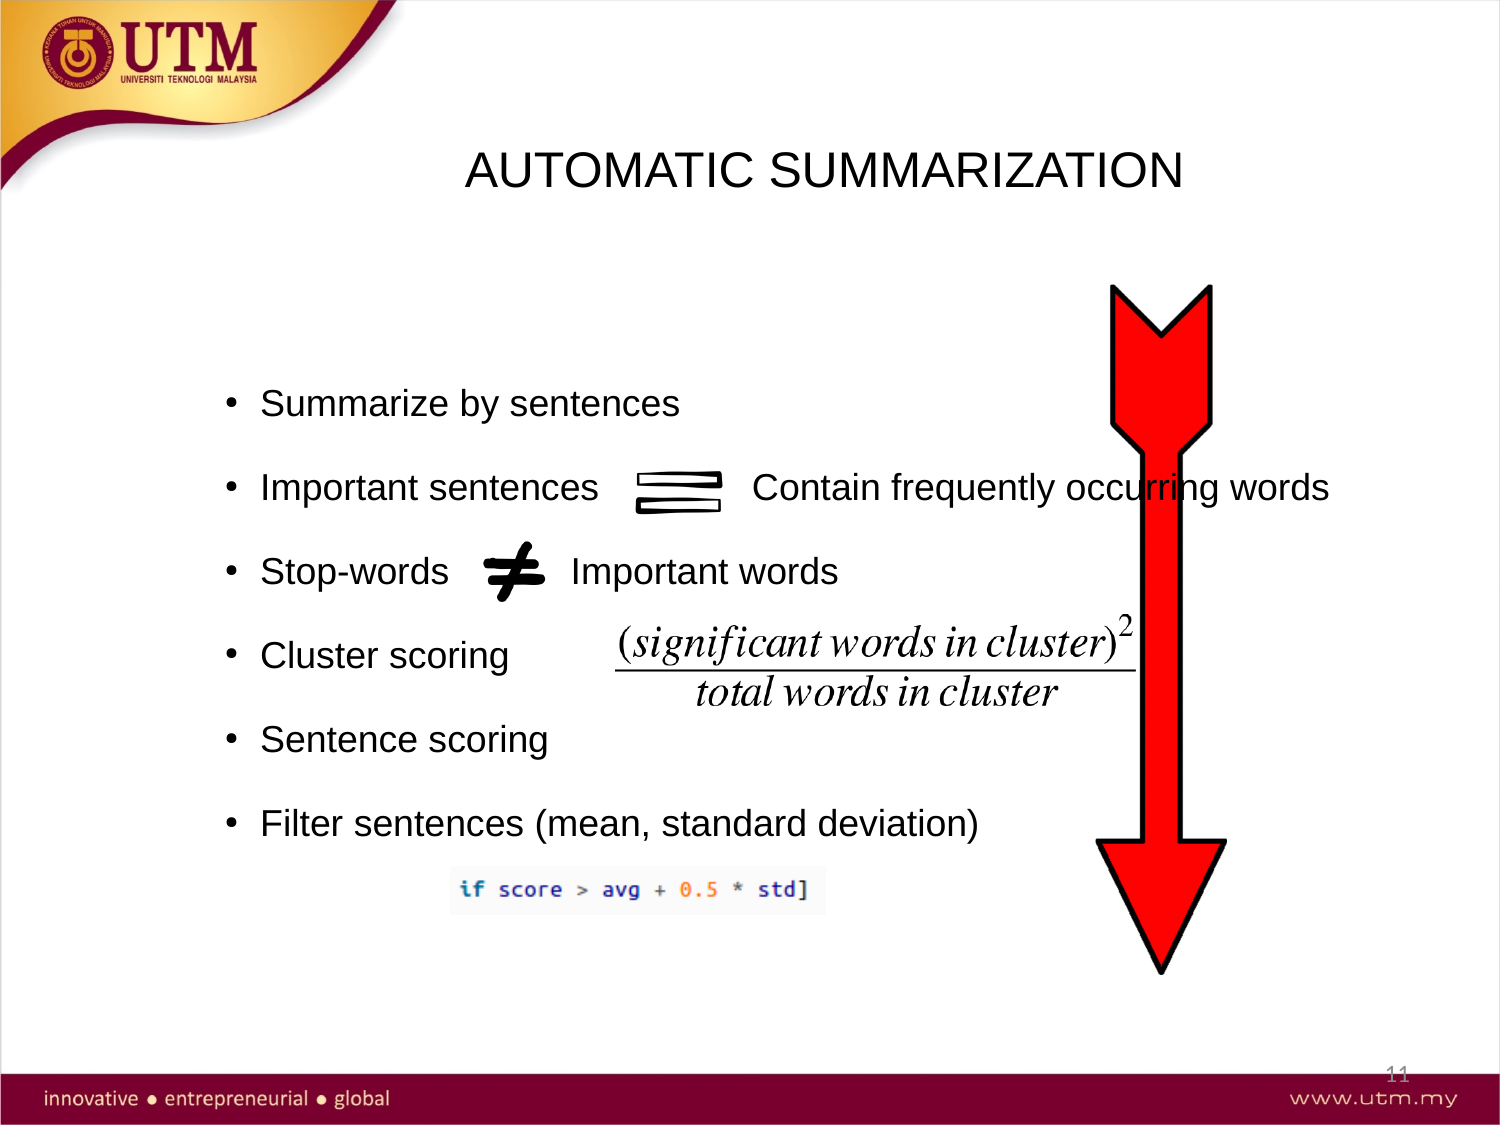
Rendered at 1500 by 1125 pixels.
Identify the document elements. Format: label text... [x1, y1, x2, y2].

picture [0, 0, 1500, 1125]
text_box AUTOMATIC SUMMARIZATION [450, 135, 1216, 211]
text_box Summarize by sentences Important sentences Contain frequently occurring words Stop-words Important words Cluster scoring Sentence scoring Filter sentences (mean, standard deviation) [210, 375, 1351, 978]
